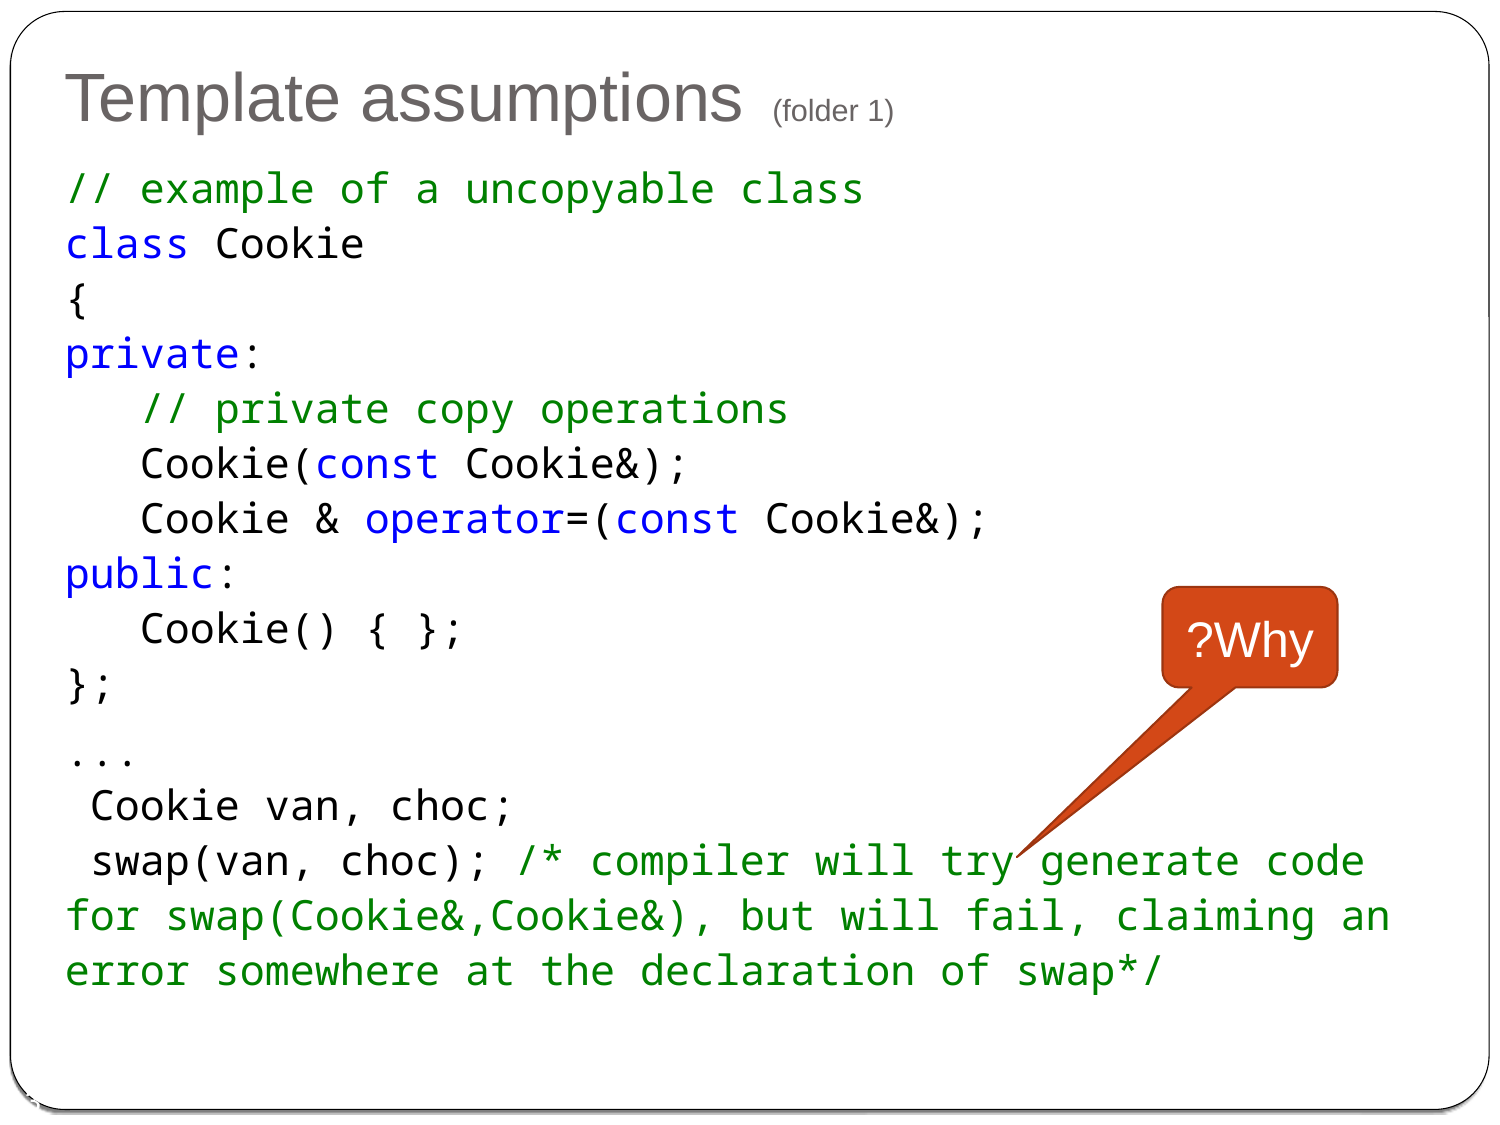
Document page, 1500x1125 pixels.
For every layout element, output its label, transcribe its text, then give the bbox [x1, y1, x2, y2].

text_box Why? [1016, 586, 1338, 858]
list // example of a uncopyable class class Cookie { private: // private copy operations Cookie(const Cookie&); Cookie & operator=(const Cookie&); public: Cookie() { }; }; ... Cookie van, choc; swap(van, choc); /* compiler will try generate code for swap(Cookie&,Cookie&), but will fail, claiming an error somewhere at the declaration of swap*/ [50, 149, 1450, 1088]
slide_number <number> [0, 1074, 50, 1125]
title Template assumptions (folder 1) [50, 45, 1450, 149]
